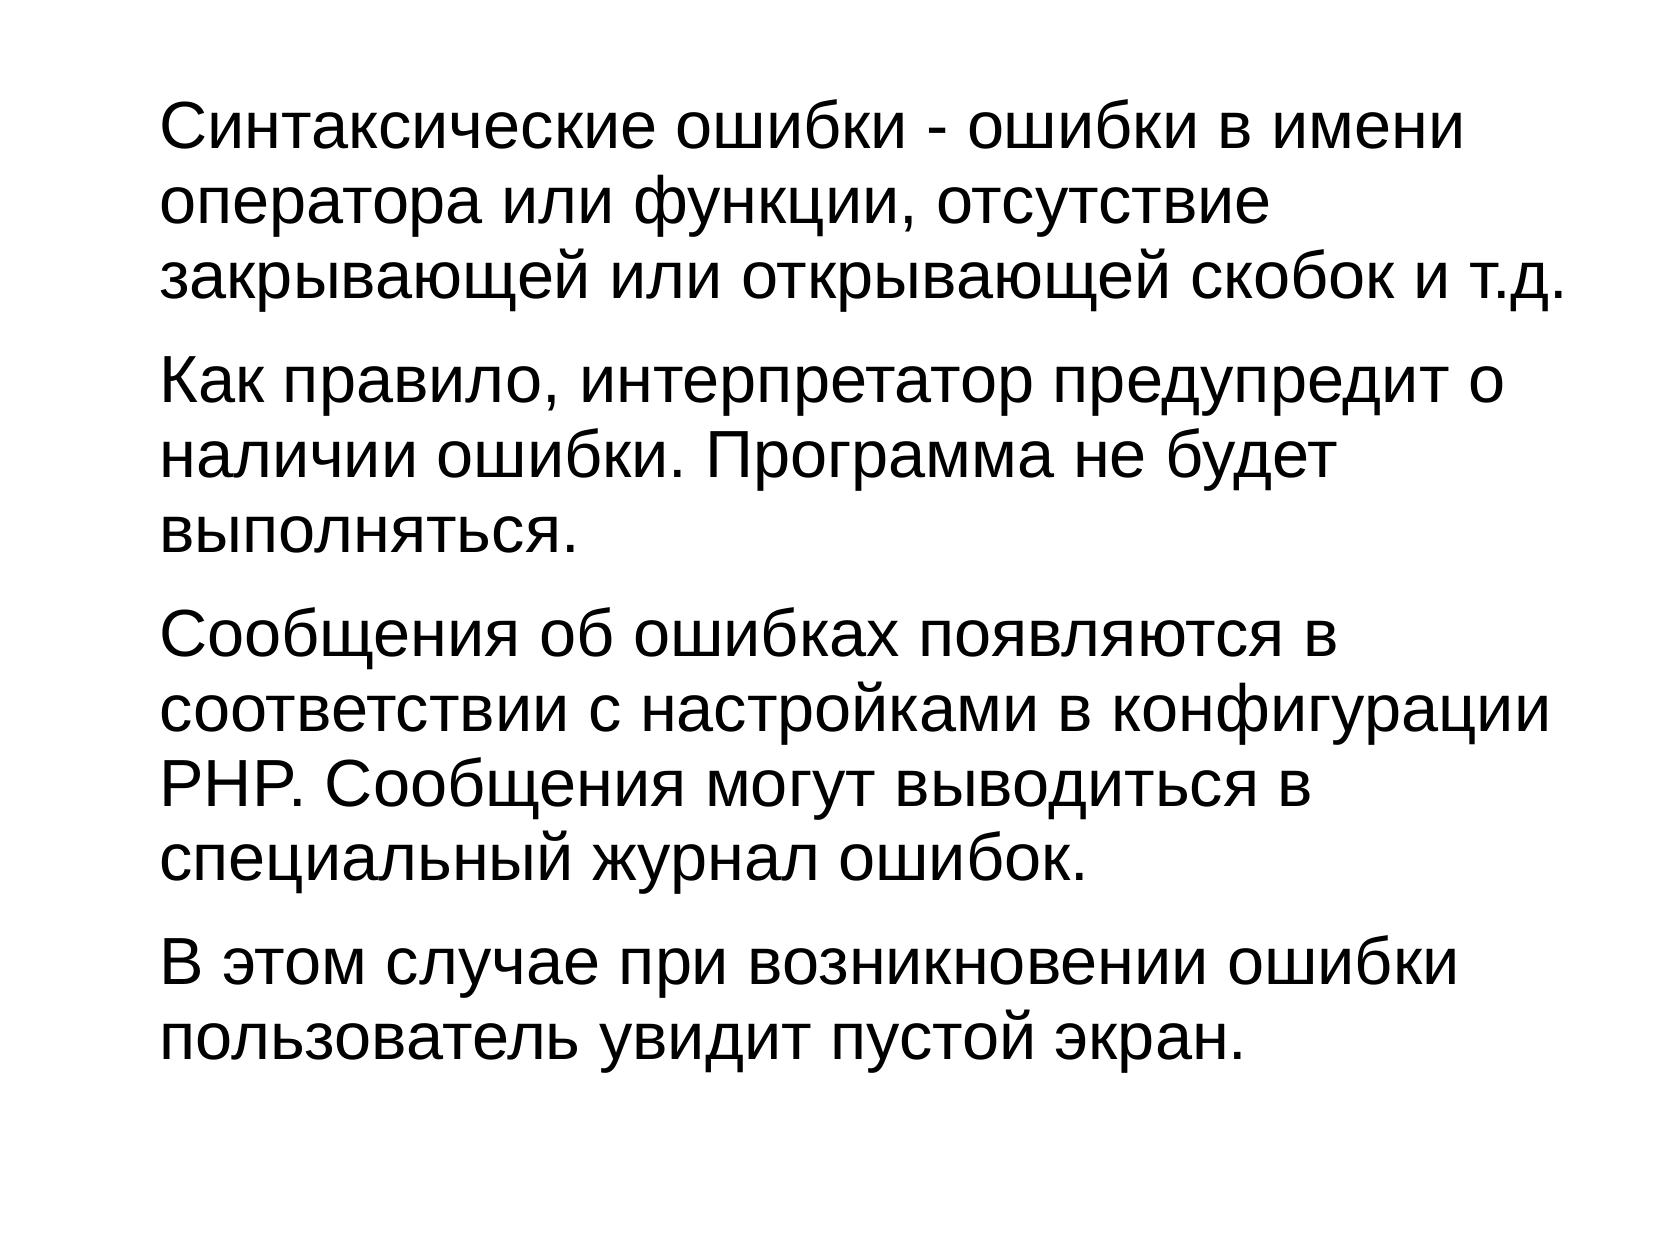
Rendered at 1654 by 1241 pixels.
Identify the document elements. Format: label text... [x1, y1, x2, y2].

list Синтаксические ошибки - ошибки в имени оператора или функции, отсутствие закрывающей или открывающей скобок и т.д. Как правило, интерпретатор предупредит о наличии ошибки. Программа не будет выполняться. Сообщения об ошибках появляются в соответствии с настройками в конфигурации PHP. Сообщения могут выводиться в специальный журнал ошибок. В этом случае при возникновении ошибки пользователь увидит пустой экран. [88, 88, 1577, 1114]
